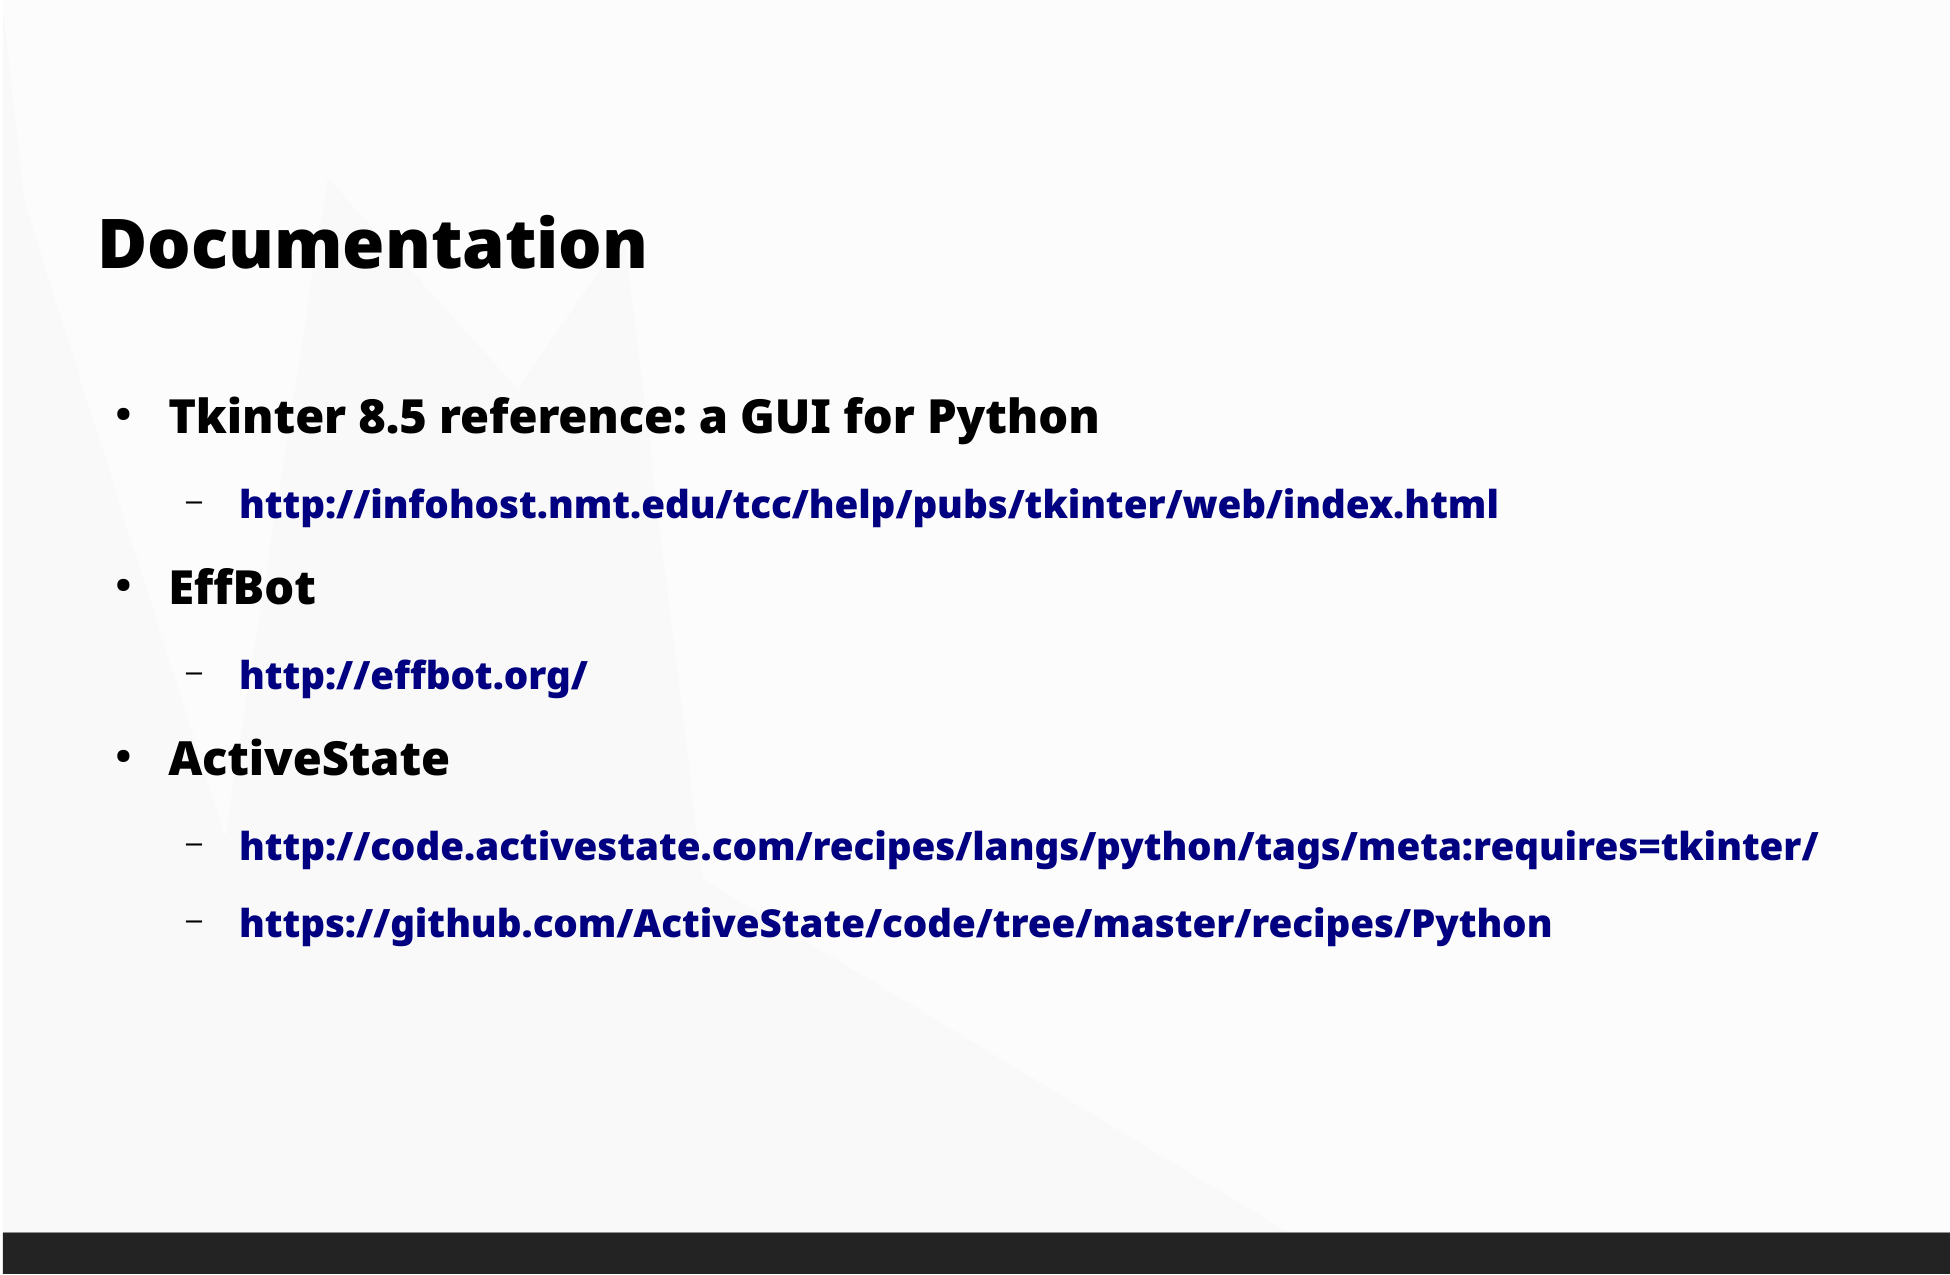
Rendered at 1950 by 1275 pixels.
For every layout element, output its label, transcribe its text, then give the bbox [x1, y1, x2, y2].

picture [2, 0, 1950, 1275]
list Tkinter 8.5 reference: a GUI for Python http://infohost.nmt.edu/tcc/help/pubs/tkinter/web/index.html EffBot http://effbot.org/ ActiveState http://code.activestate.com/recipes/langs/python/tags/meta:requires=tkinter/ https://github.com/ActiveState/code/tree/master/recipes/Python [97, 383, 1853, 1123]
title Documentation [97, 135, 1853, 349]
